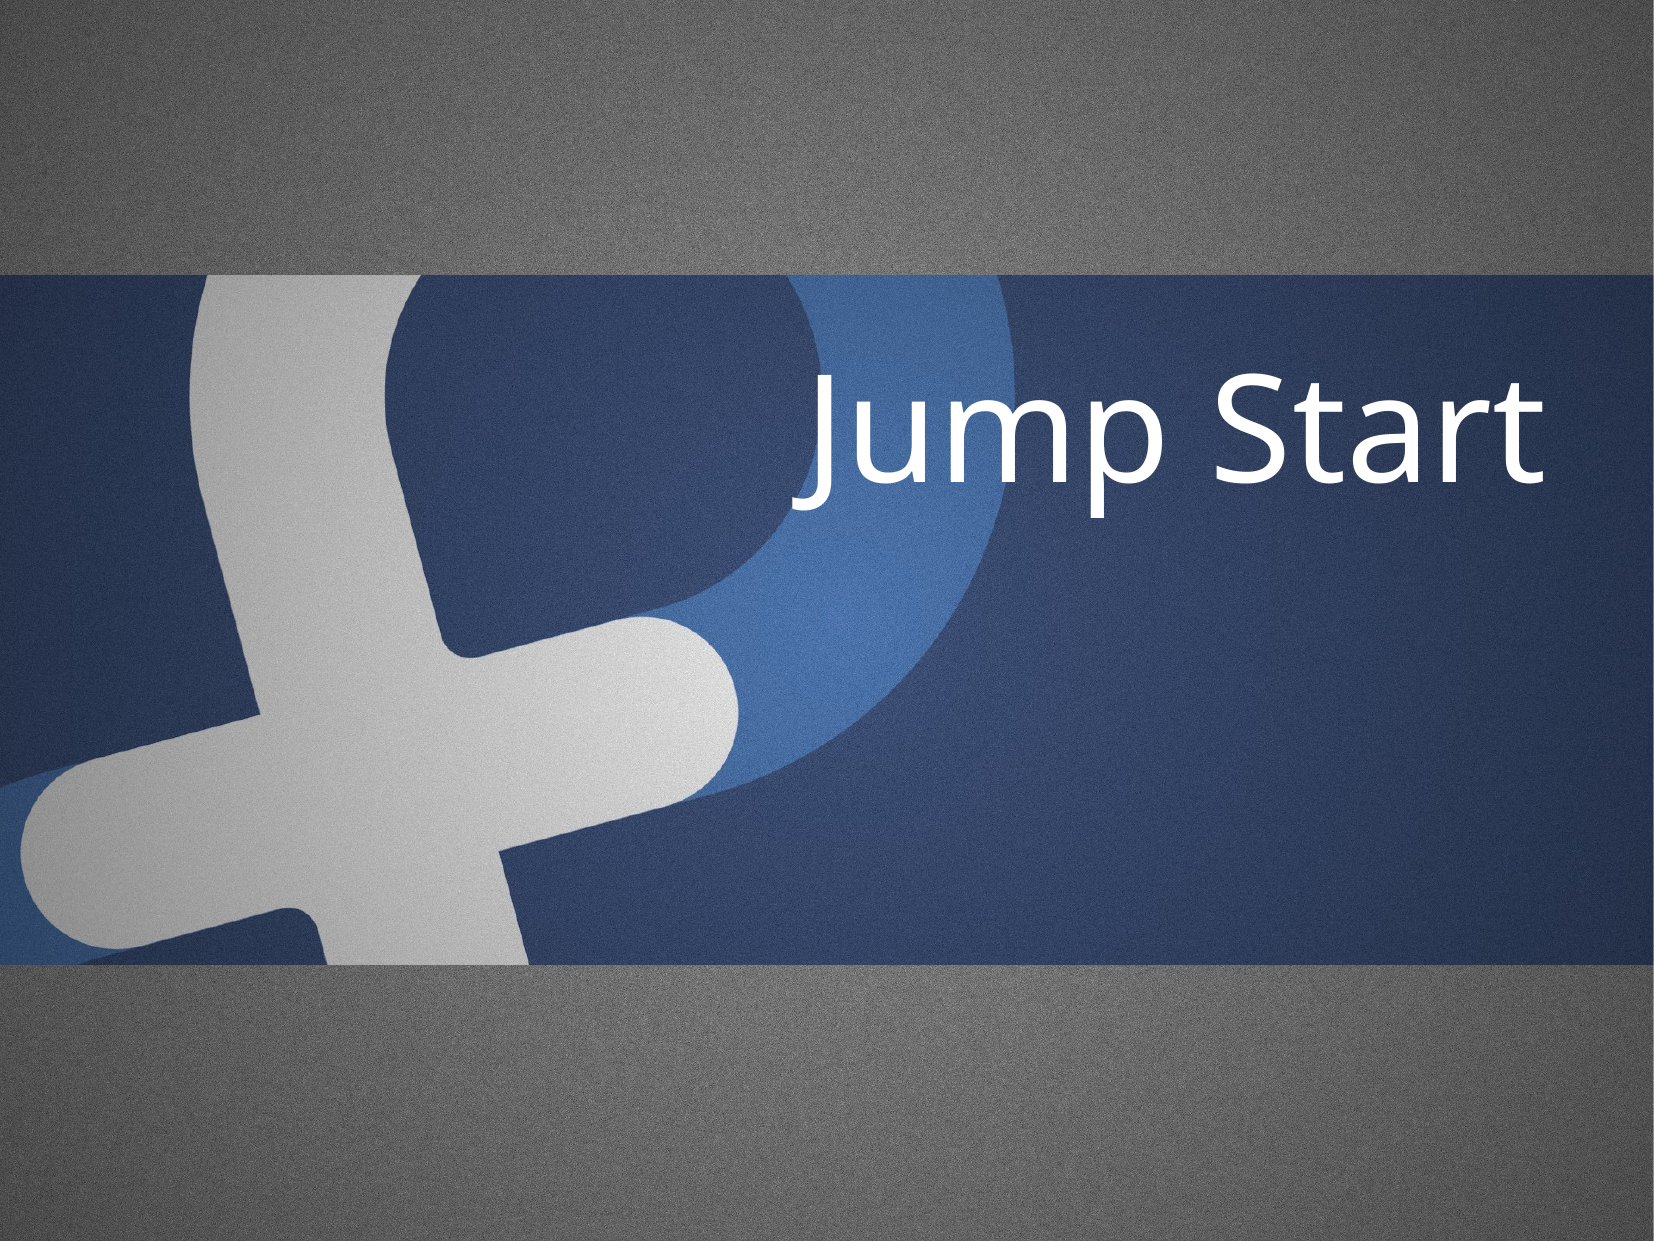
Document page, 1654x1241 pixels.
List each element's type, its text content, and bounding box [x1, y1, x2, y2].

picture [0, 0, 1654, 1241]
text_box Jump Start [447, 315, 1562, 654]
